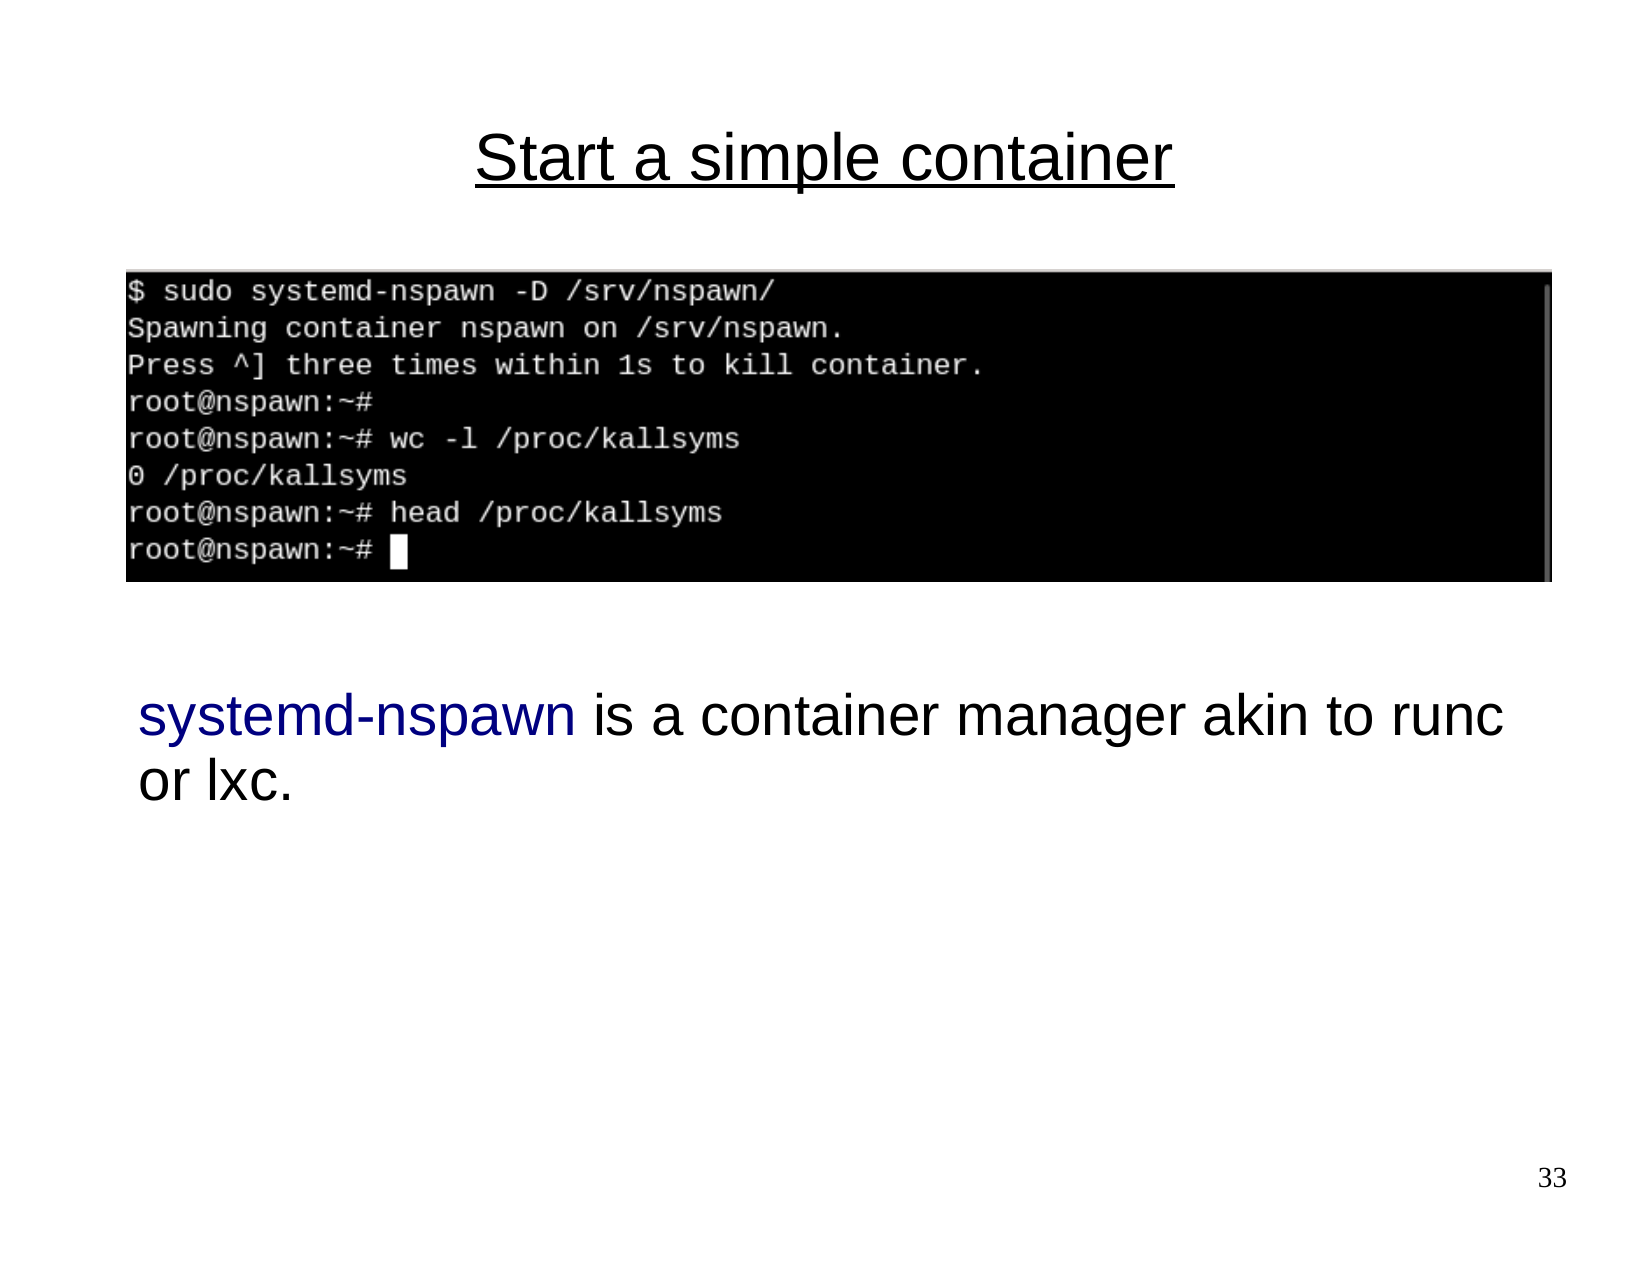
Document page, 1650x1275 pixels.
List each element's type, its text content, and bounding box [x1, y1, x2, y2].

picture [126, 269, 1552, 582]
title Start a simple container [82, 50, 1568, 264]
text_box systemd-nspawn is a container manager akin to runc or lxc. [123, 675, 1522, 840]
